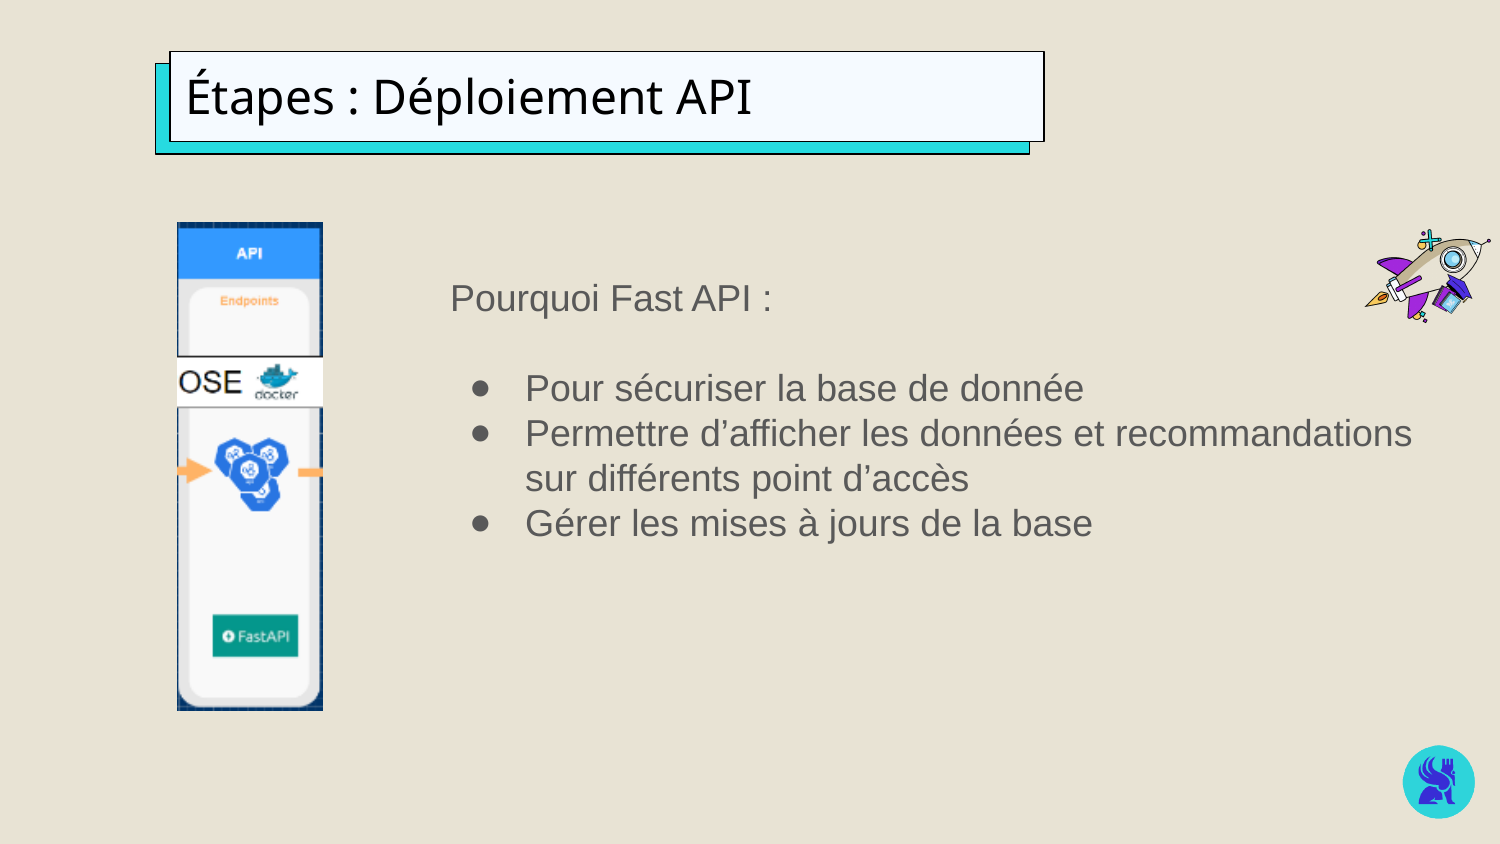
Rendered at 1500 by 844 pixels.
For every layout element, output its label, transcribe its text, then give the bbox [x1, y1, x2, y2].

text_box Pourquoi Fast API : Pour sécuriser la base de donnée Permettre d’afficher les données et recommandations sur différents point d’accès Gérer les mises à jours de la base [435, 214, 1442, 695]
picture [1402, 745, 1475, 819]
title Étapes : Déploiement API [170, 51, 1044, 142]
picture [177, 222, 323, 711]
text_box [155, 63, 1030, 154]
picture [1401, 197, 1500, 350]
